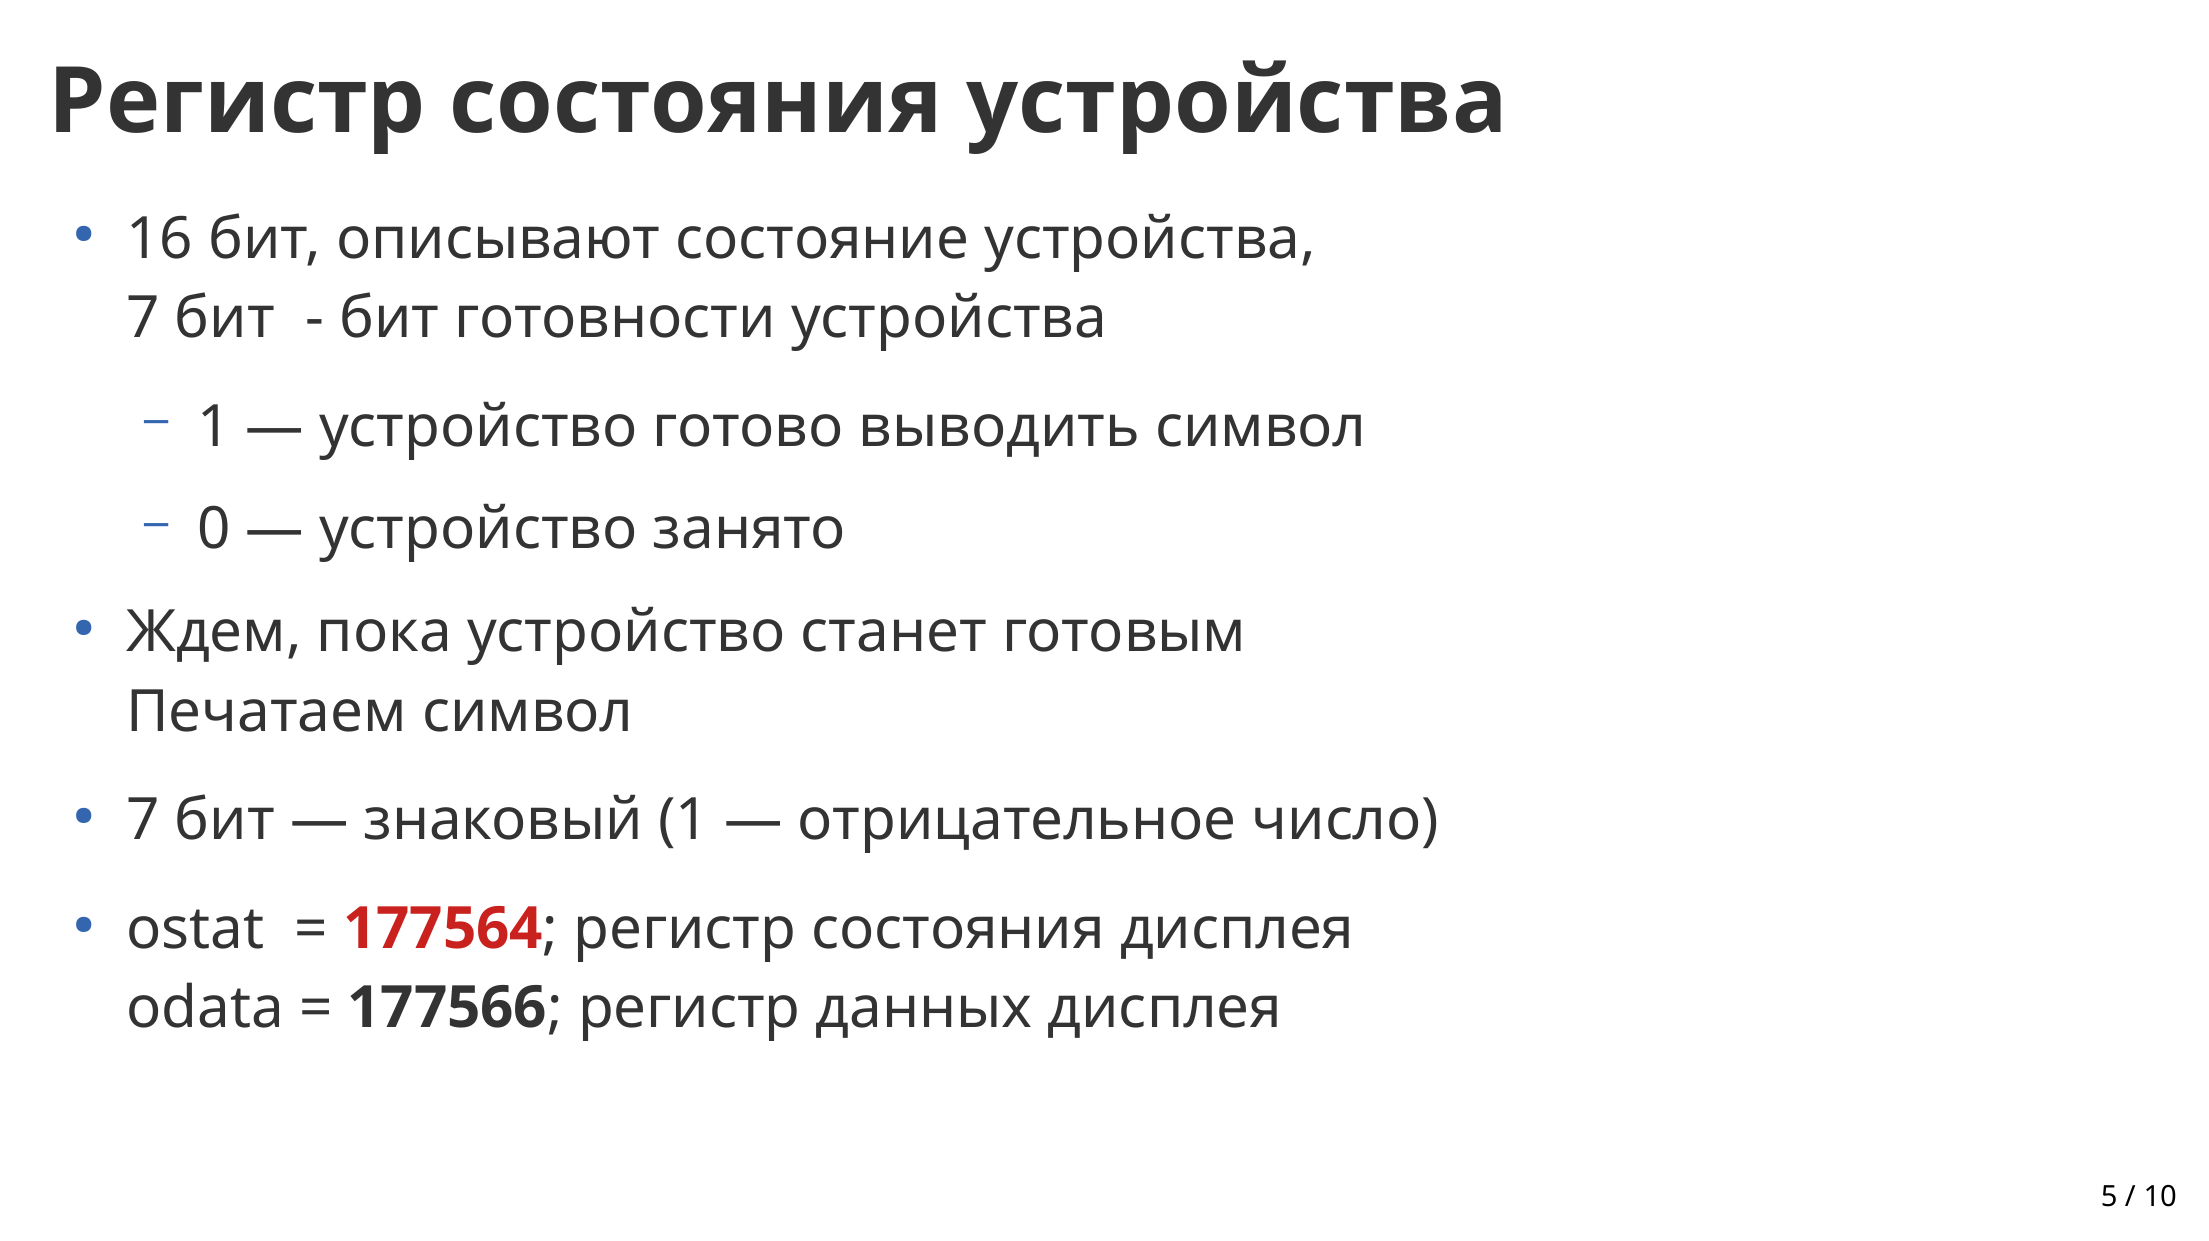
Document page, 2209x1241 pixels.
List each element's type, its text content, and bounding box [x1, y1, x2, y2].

list 16 бит, описывают состояние устройства, 7 бит - бит готовности устройства 1 — устройство готово выводить символ 0 — устройство занято Ждем, пока устройство станет готовым Печатаем символ 7 бит — знаковый (1 — отрицательное число) ostat = 177564; регистр состояния дисплея odata = 177566; регистр данных дисплея [55, 195, 1690, 1177]
title Регистр состояния устройства [48, 34, 2174, 160]
